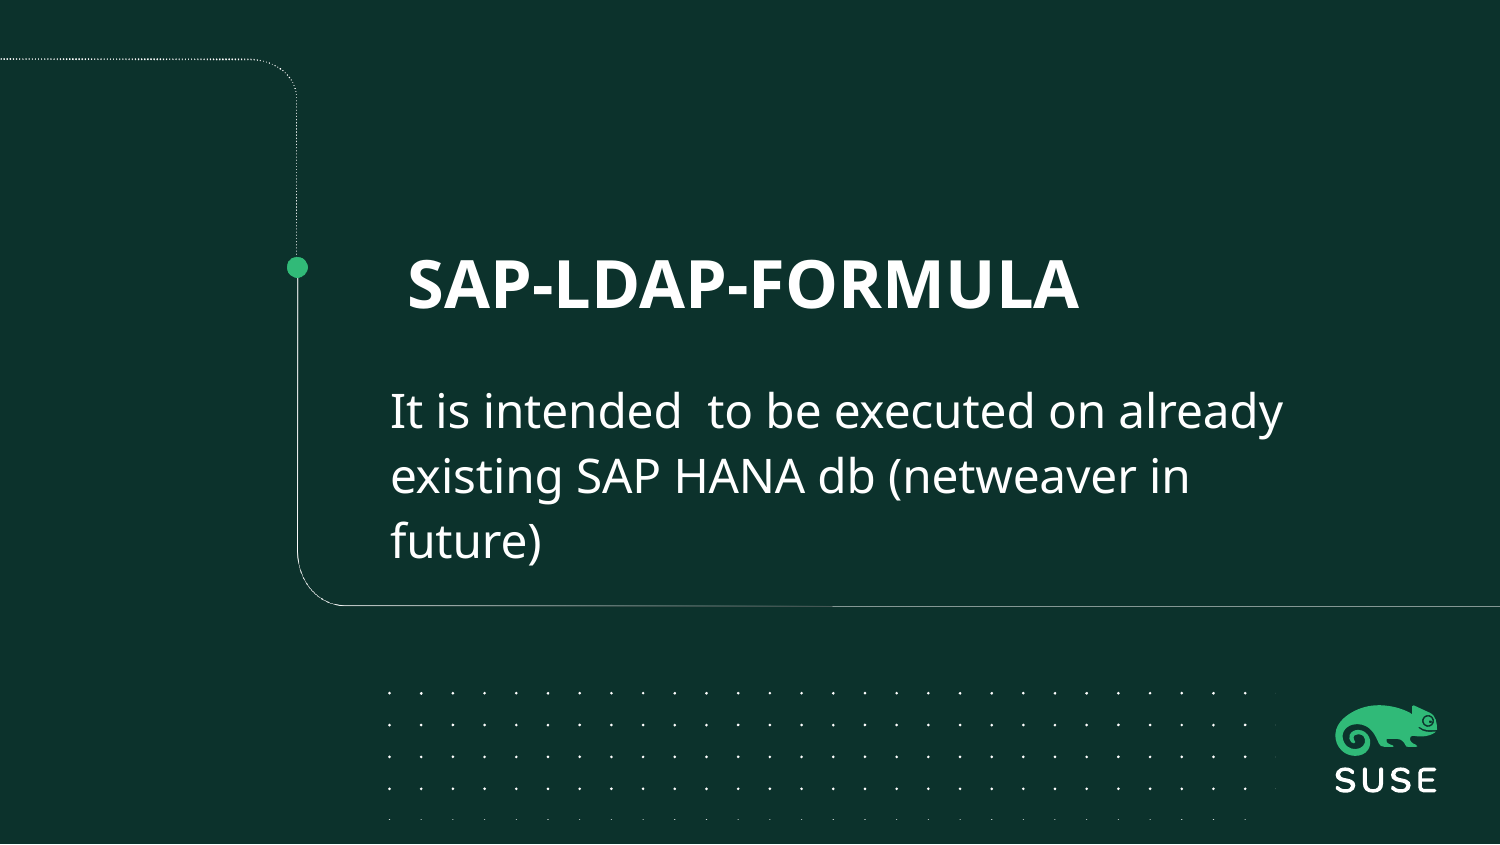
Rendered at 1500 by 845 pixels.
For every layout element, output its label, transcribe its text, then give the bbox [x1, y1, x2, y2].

list It is intended to be executed on already existing SAP HANA db (netweaver in future) [390, 378, 1294, 586]
picture [0, 58, 1500, 607]
title SAP-LDAP-FORMULA [407, 212, 1312, 354]
